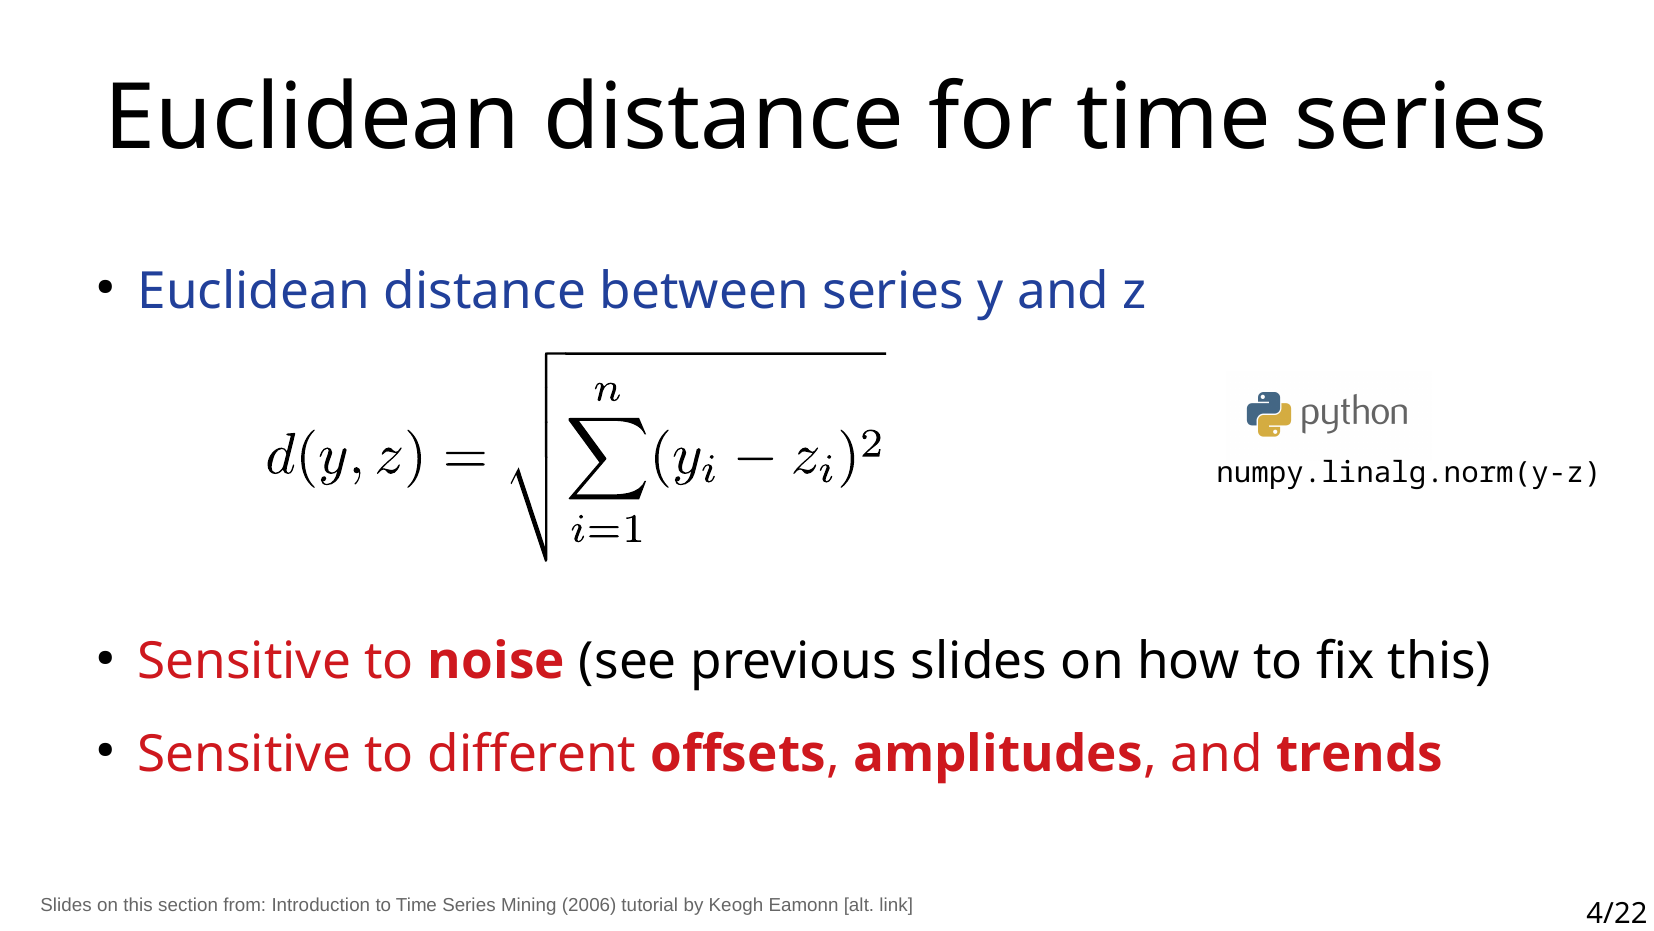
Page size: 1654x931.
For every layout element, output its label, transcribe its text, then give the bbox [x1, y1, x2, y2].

text_box Slides on this section from: Introduction to Time Series Mining (2006) tutorial by Keogh Eamonn [alt. link] [25, 887, 995, 931]
list Euclidean distance between series y and z Sensitive to noise (see previous slides on how to fix this) Sensitive to different offsets, amplitudes, and trends [82, 253, 1571, 793]
text_box [265, 352, 887, 562]
text_box numpy.linalg.norm(y-z) [1194, 444, 1617, 520]
title Euclidean distance for time series [82, 1, 1571, 226]
